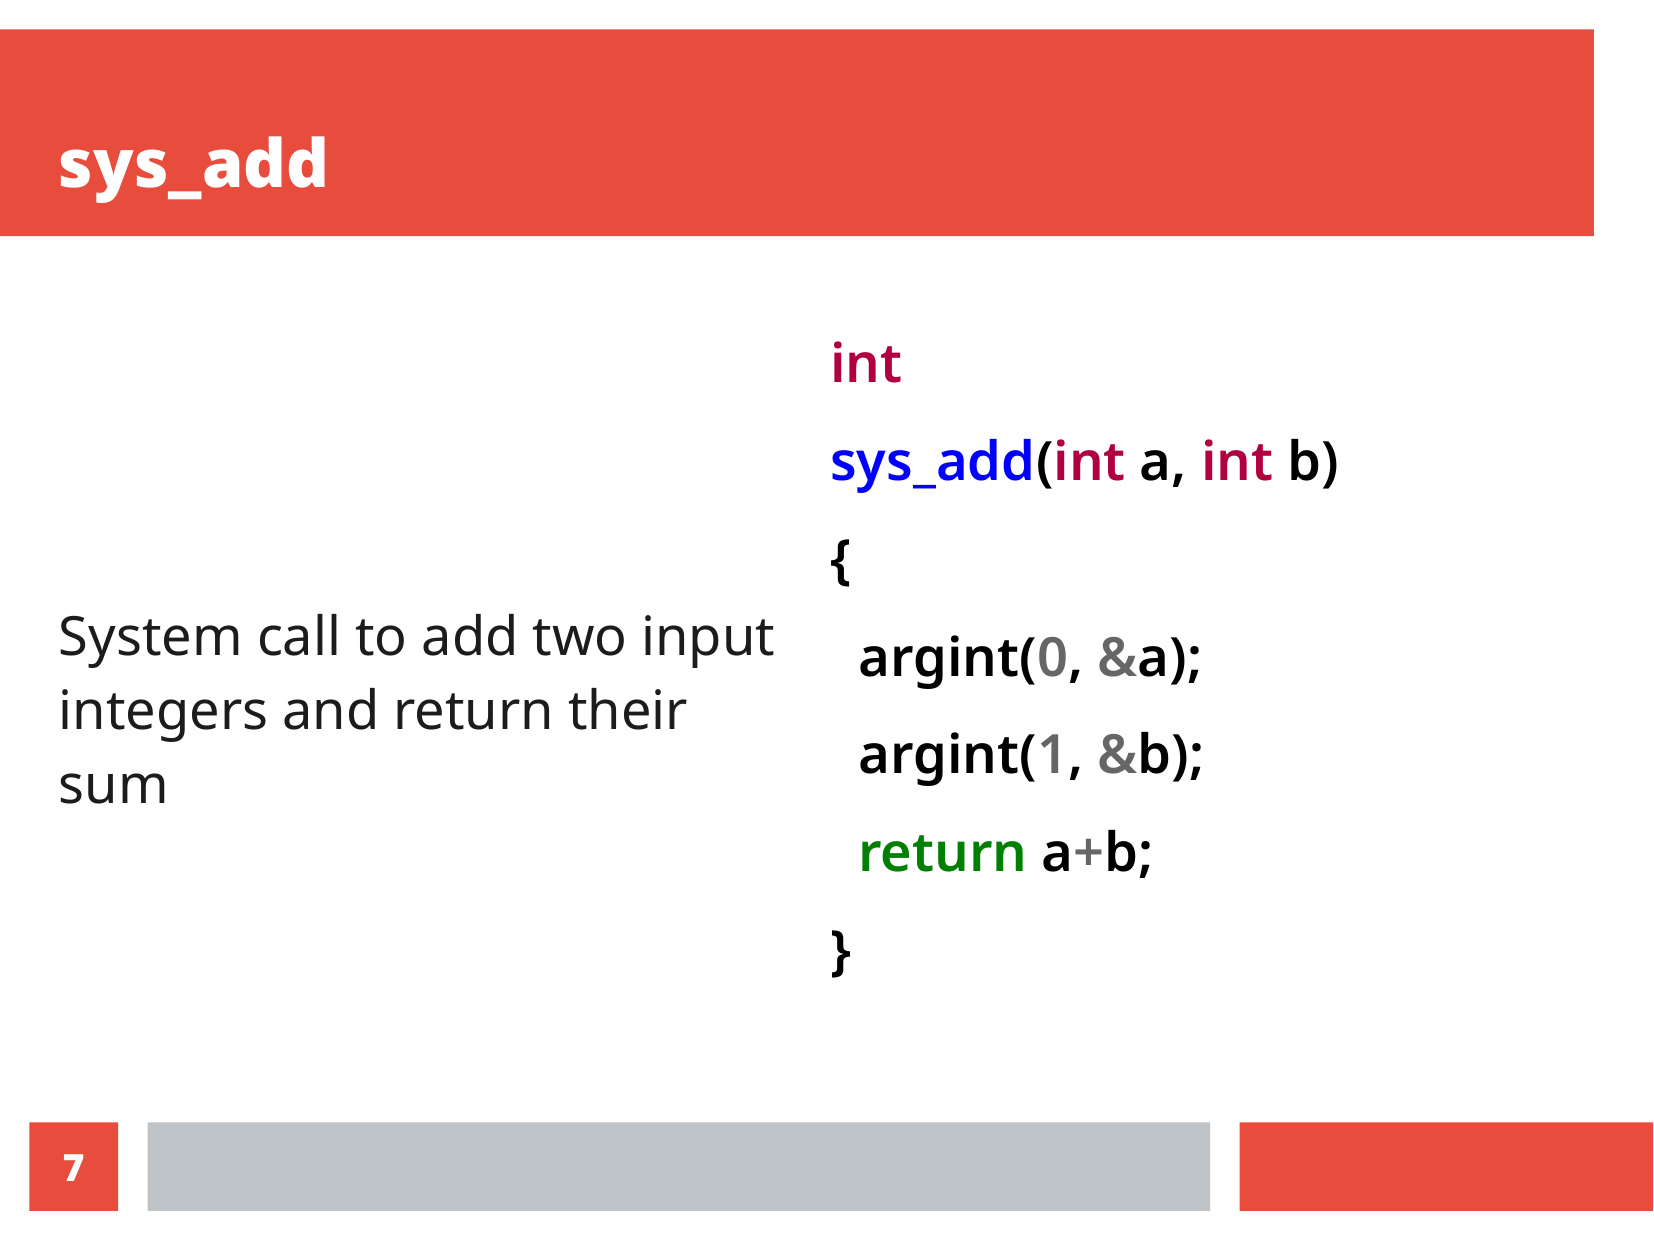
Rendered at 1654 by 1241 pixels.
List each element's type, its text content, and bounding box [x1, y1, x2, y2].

list int sys_add(int a, int b) { argint(0, &a); argint(1, &b); return a+b; } [830, 324, 1566, 1093]
list System call to add two input integers and return their sum [58, 324, 794, 1093]
title sys_add [58, 59, 1594, 207]
